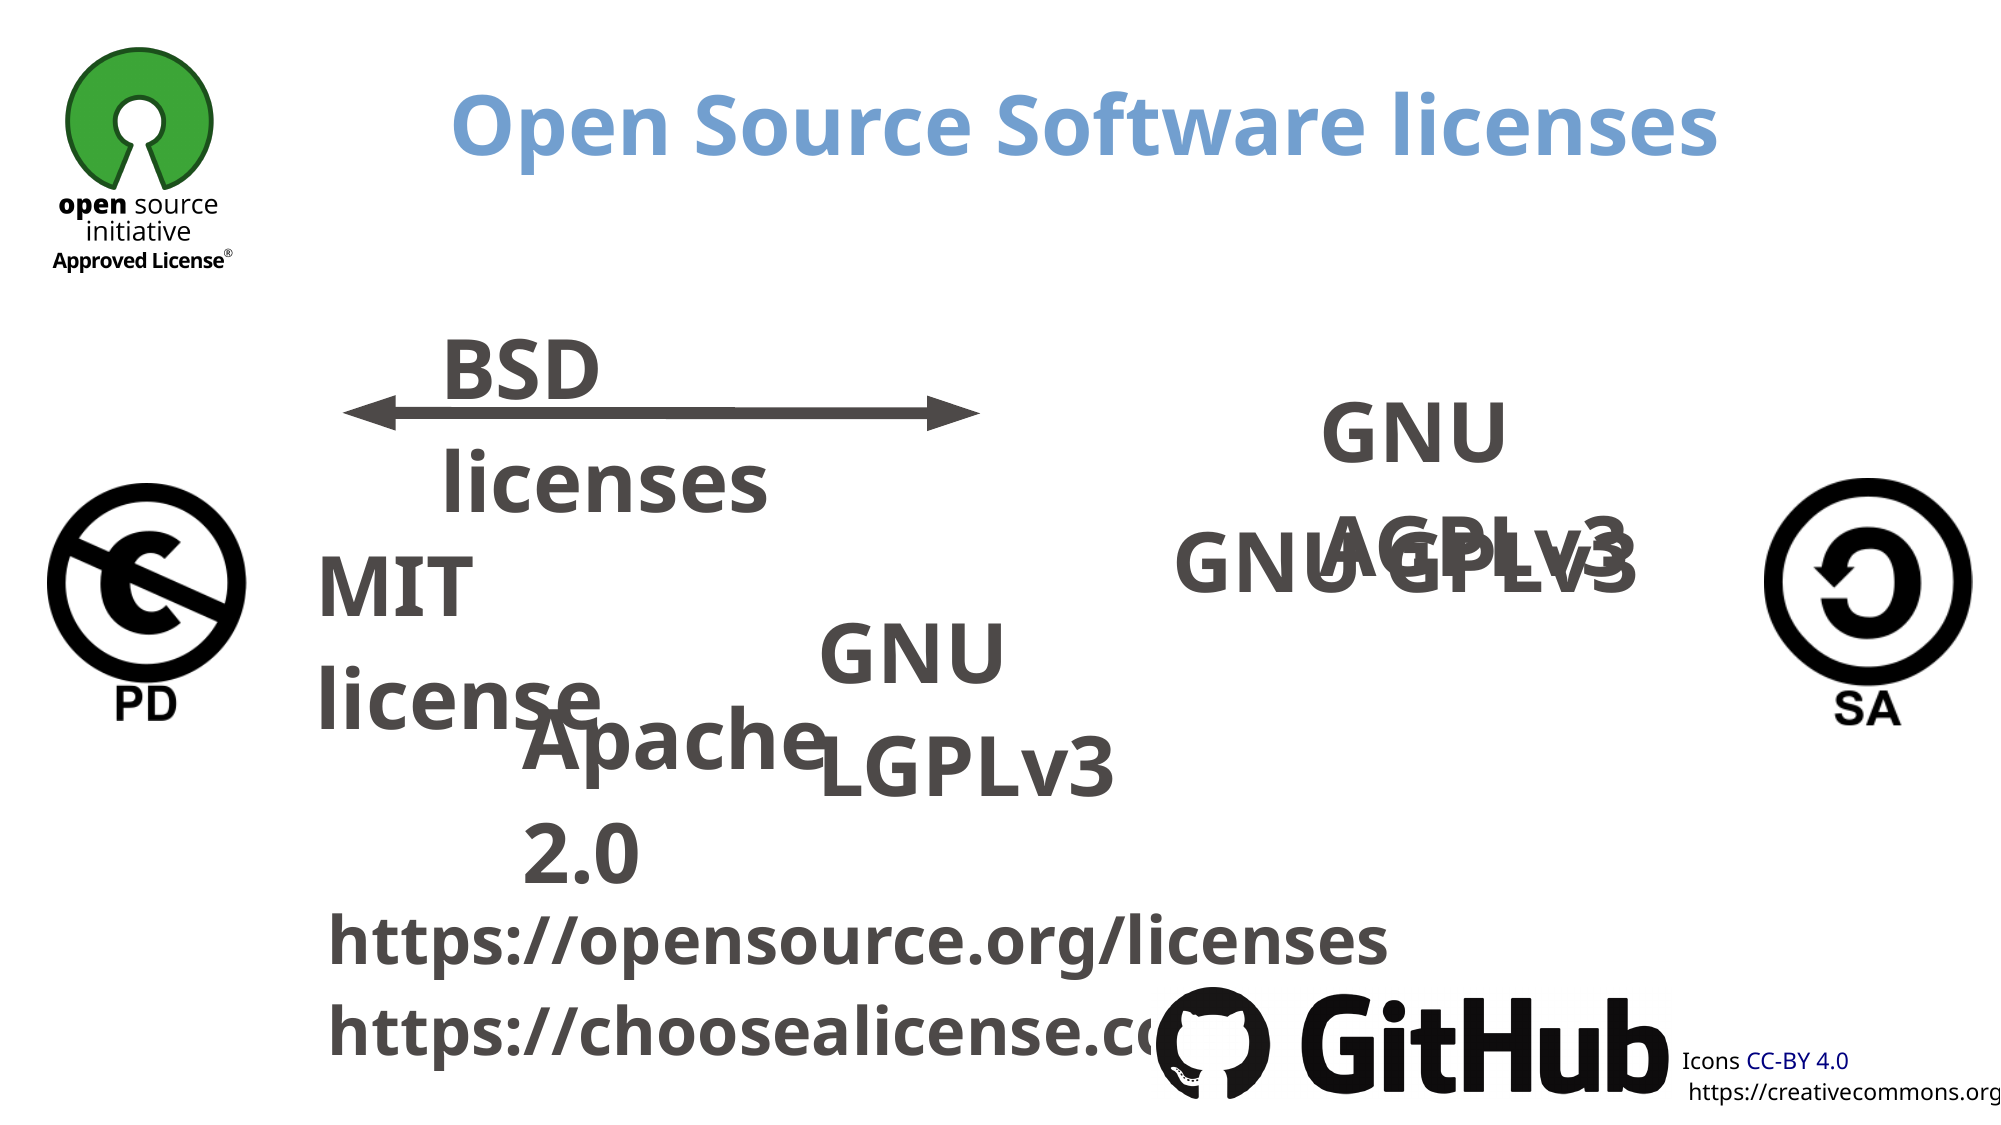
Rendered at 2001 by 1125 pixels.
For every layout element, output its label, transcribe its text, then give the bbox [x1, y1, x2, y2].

picture [47, 483, 247, 721]
picture [47, 32, 236, 284]
text_box GNU AGPLv3 [1304, 366, 1808, 465]
text_box Open Source Software licenses [434, 59, 1566, 212]
text_box Apache 2.0 [507, 673, 940, 772]
text_box Icons CC-BY 4.0 https://creativecommons.org/ [1667, 1037, 1985, 1099]
text_box https://opensource.org/licenses https://choosealicense.com/ [312, 885, 1249, 1101]
text_box GNU GPLv3 [1157, 496, 1660, 595]
picture [1764, 478, 1973, 727]
text_box MIT license [300, 519, 733, 618]
text_box GNU LGPLv3 [802, 586, 1306, 686]
picture [1151, 987, 1672, 1099]
text_box BSD licenses [425, 302, 928, 485]
